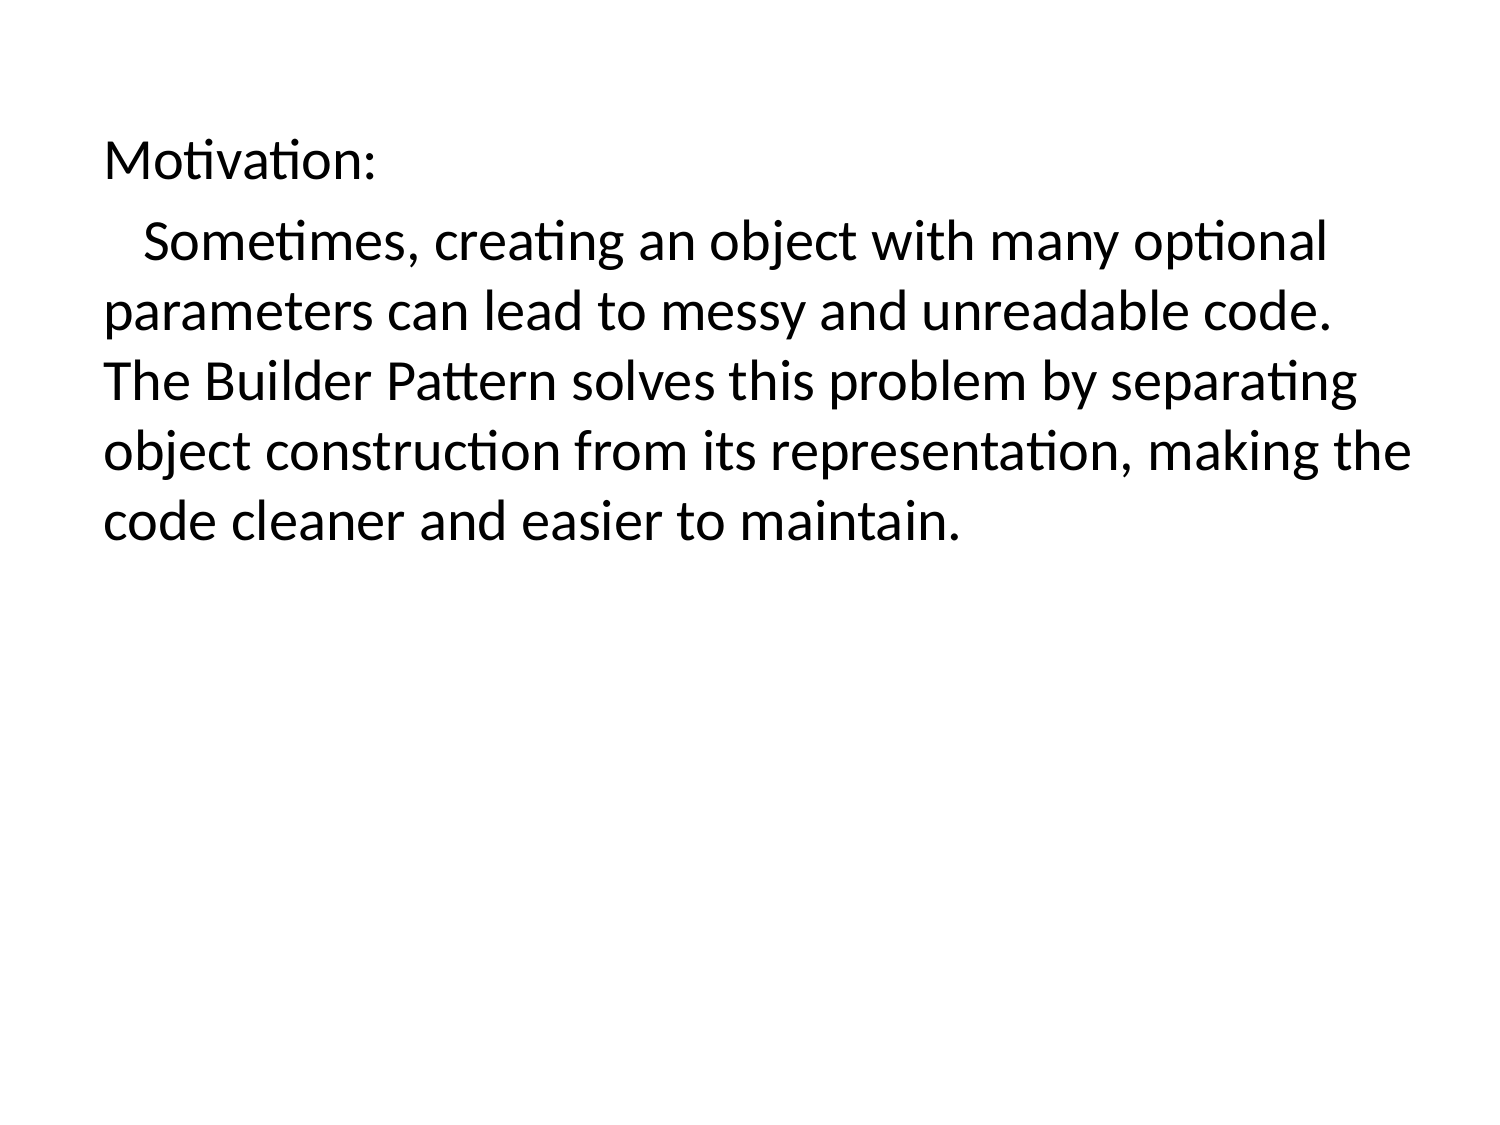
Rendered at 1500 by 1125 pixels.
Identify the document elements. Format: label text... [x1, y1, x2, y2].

text_box Motivation: Sometimes, creating an object with many optional parameters can lead to messy and unreadable code. The Builder Pattern solves this problem by separating object construction from its representation, making the code cleaner and easier to maintain. [88, 113, 1439, 982]
